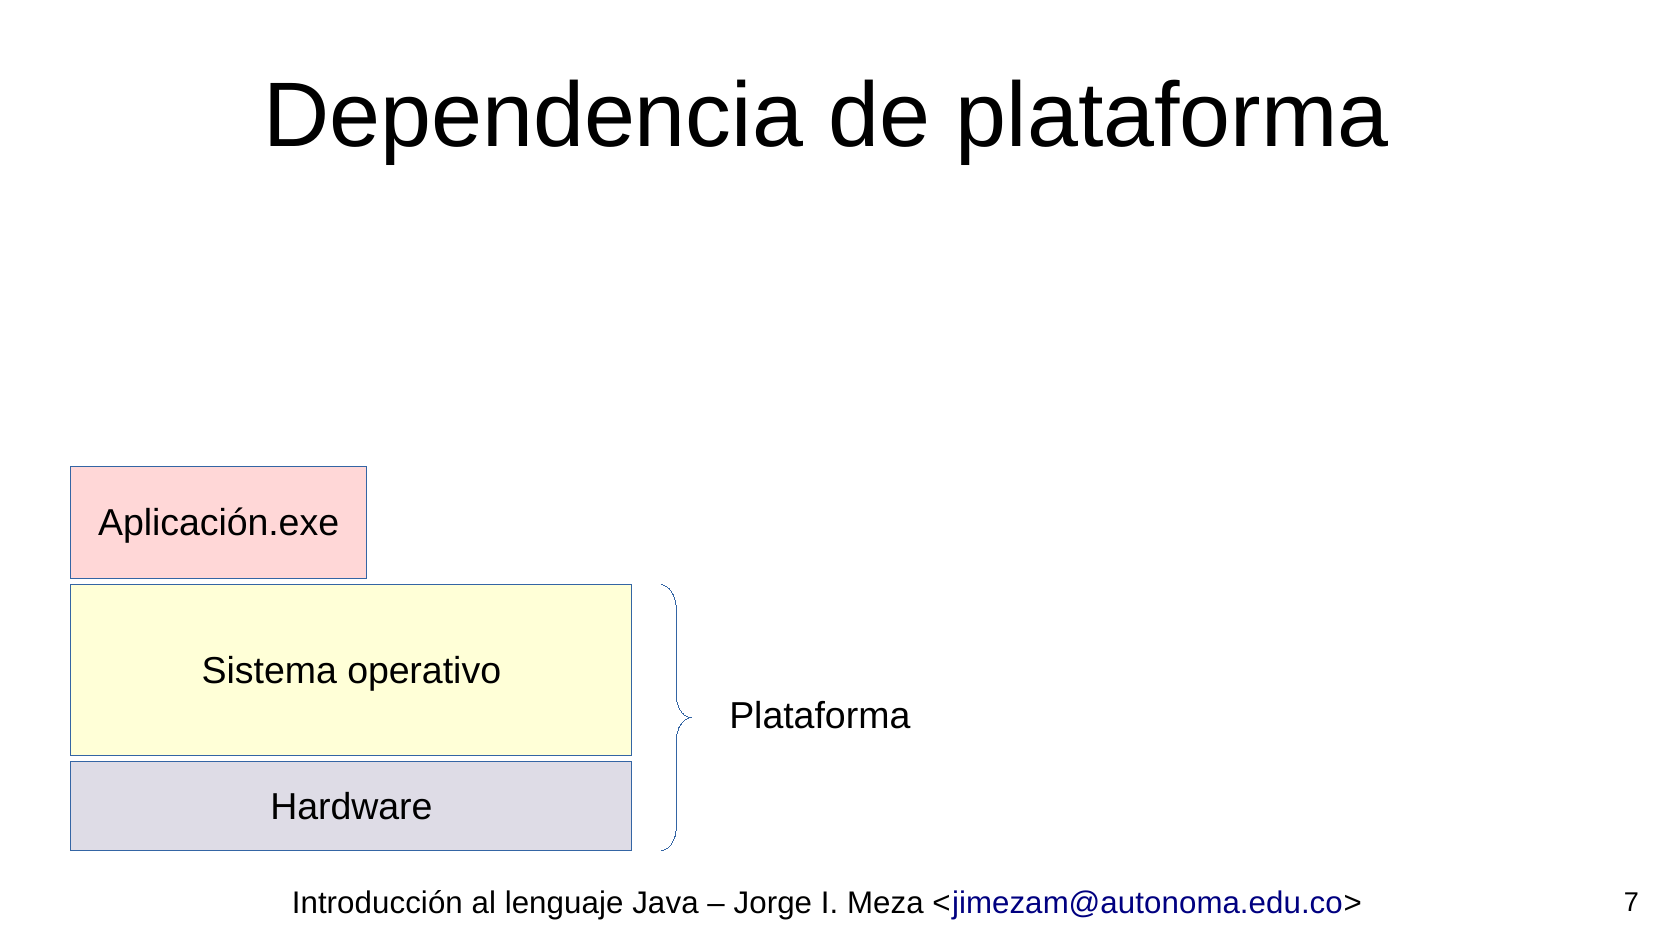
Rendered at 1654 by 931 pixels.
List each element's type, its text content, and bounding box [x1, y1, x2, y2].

text_box Aplicación.exe [70, 466, 367, 579]
text_box Plataforma [714, 687, 926, 745]
text_box Hardware [70, 761, 632, 851]
text_box Sistema operativo [70, 584, 632, 756]
title Dependencia de plataforma [82, 37, 1571, 193]
